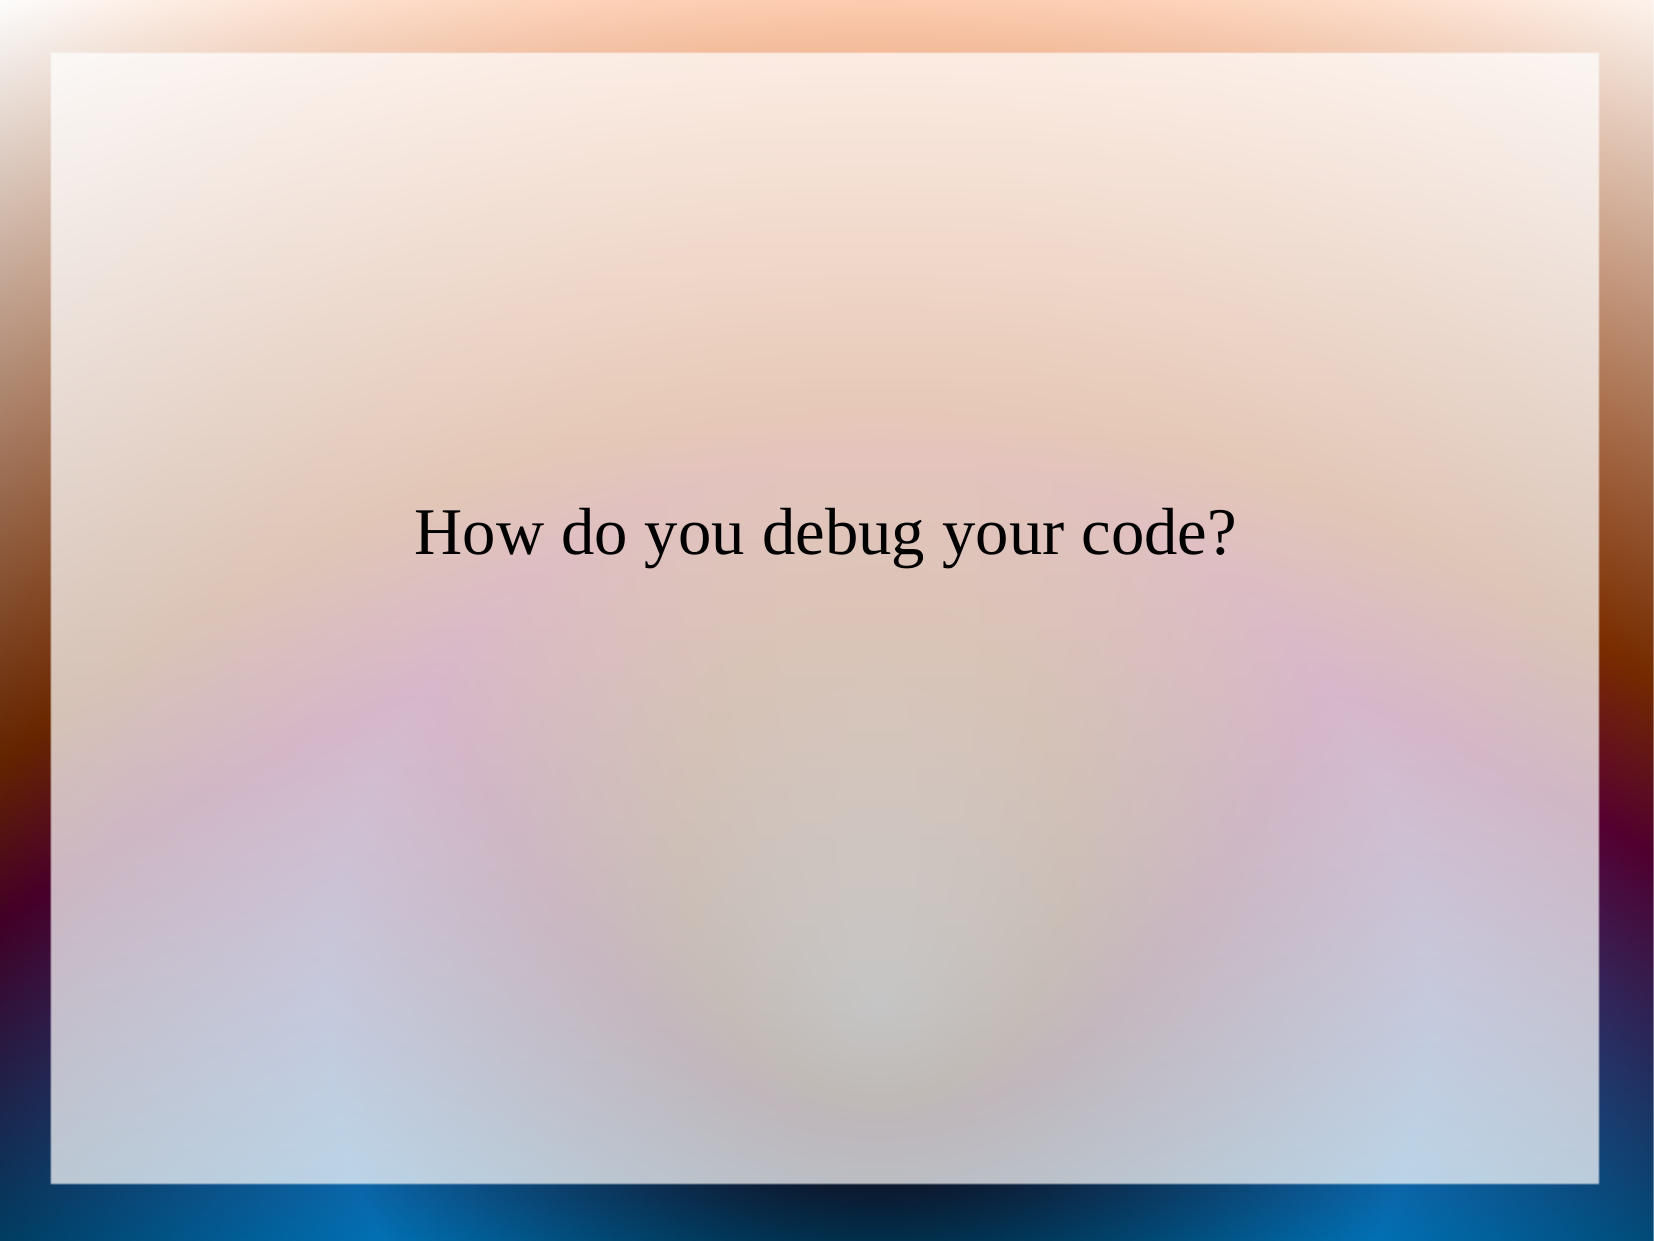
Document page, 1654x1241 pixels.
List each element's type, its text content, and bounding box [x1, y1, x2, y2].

picture [0, 0, 1654, 1241]
subtitle How do you debug your code? [82, 55, 1571, 1010]
